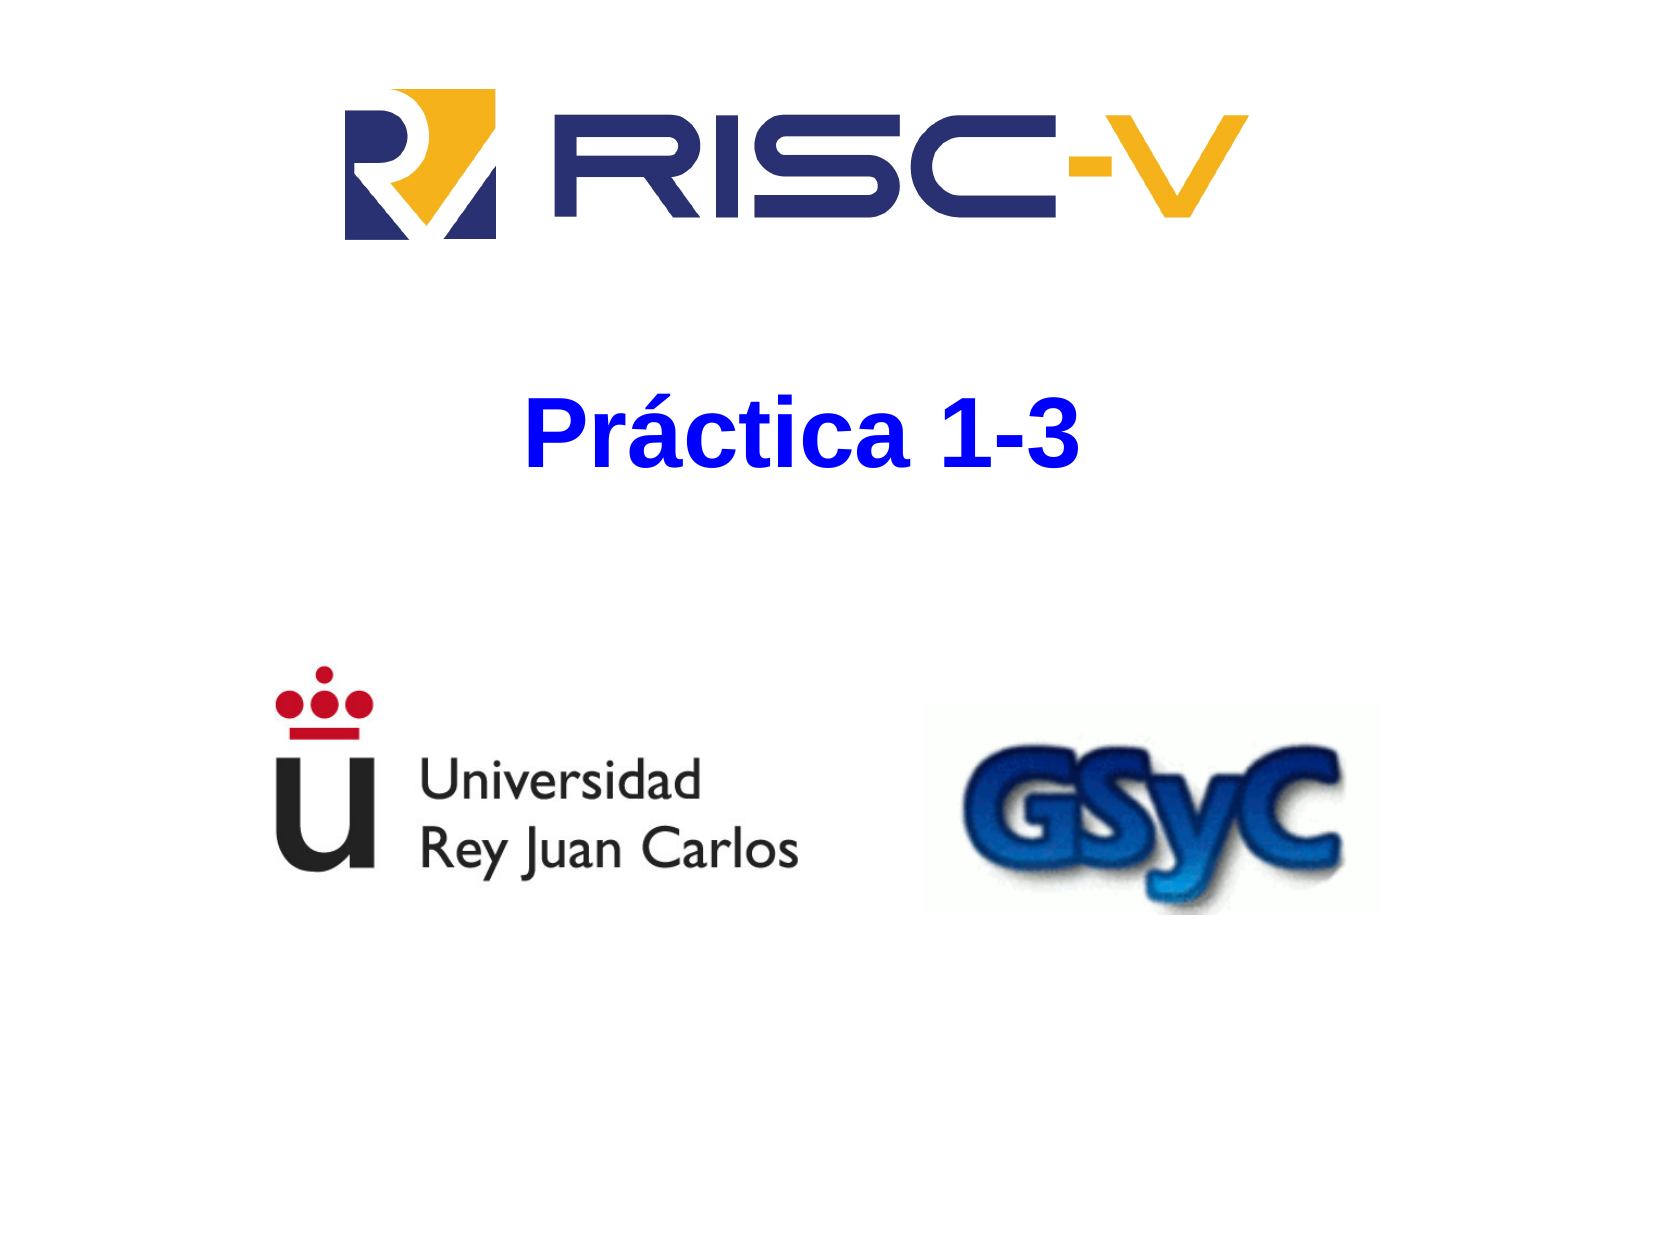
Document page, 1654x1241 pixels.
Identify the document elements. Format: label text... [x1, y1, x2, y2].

picture [241, 644, 826, 901]
picture [345, 89, 1249, 241]
picture [923, 704, 1381, 916]
title Práctica 1-3 [60, 264, 1546, 601]
